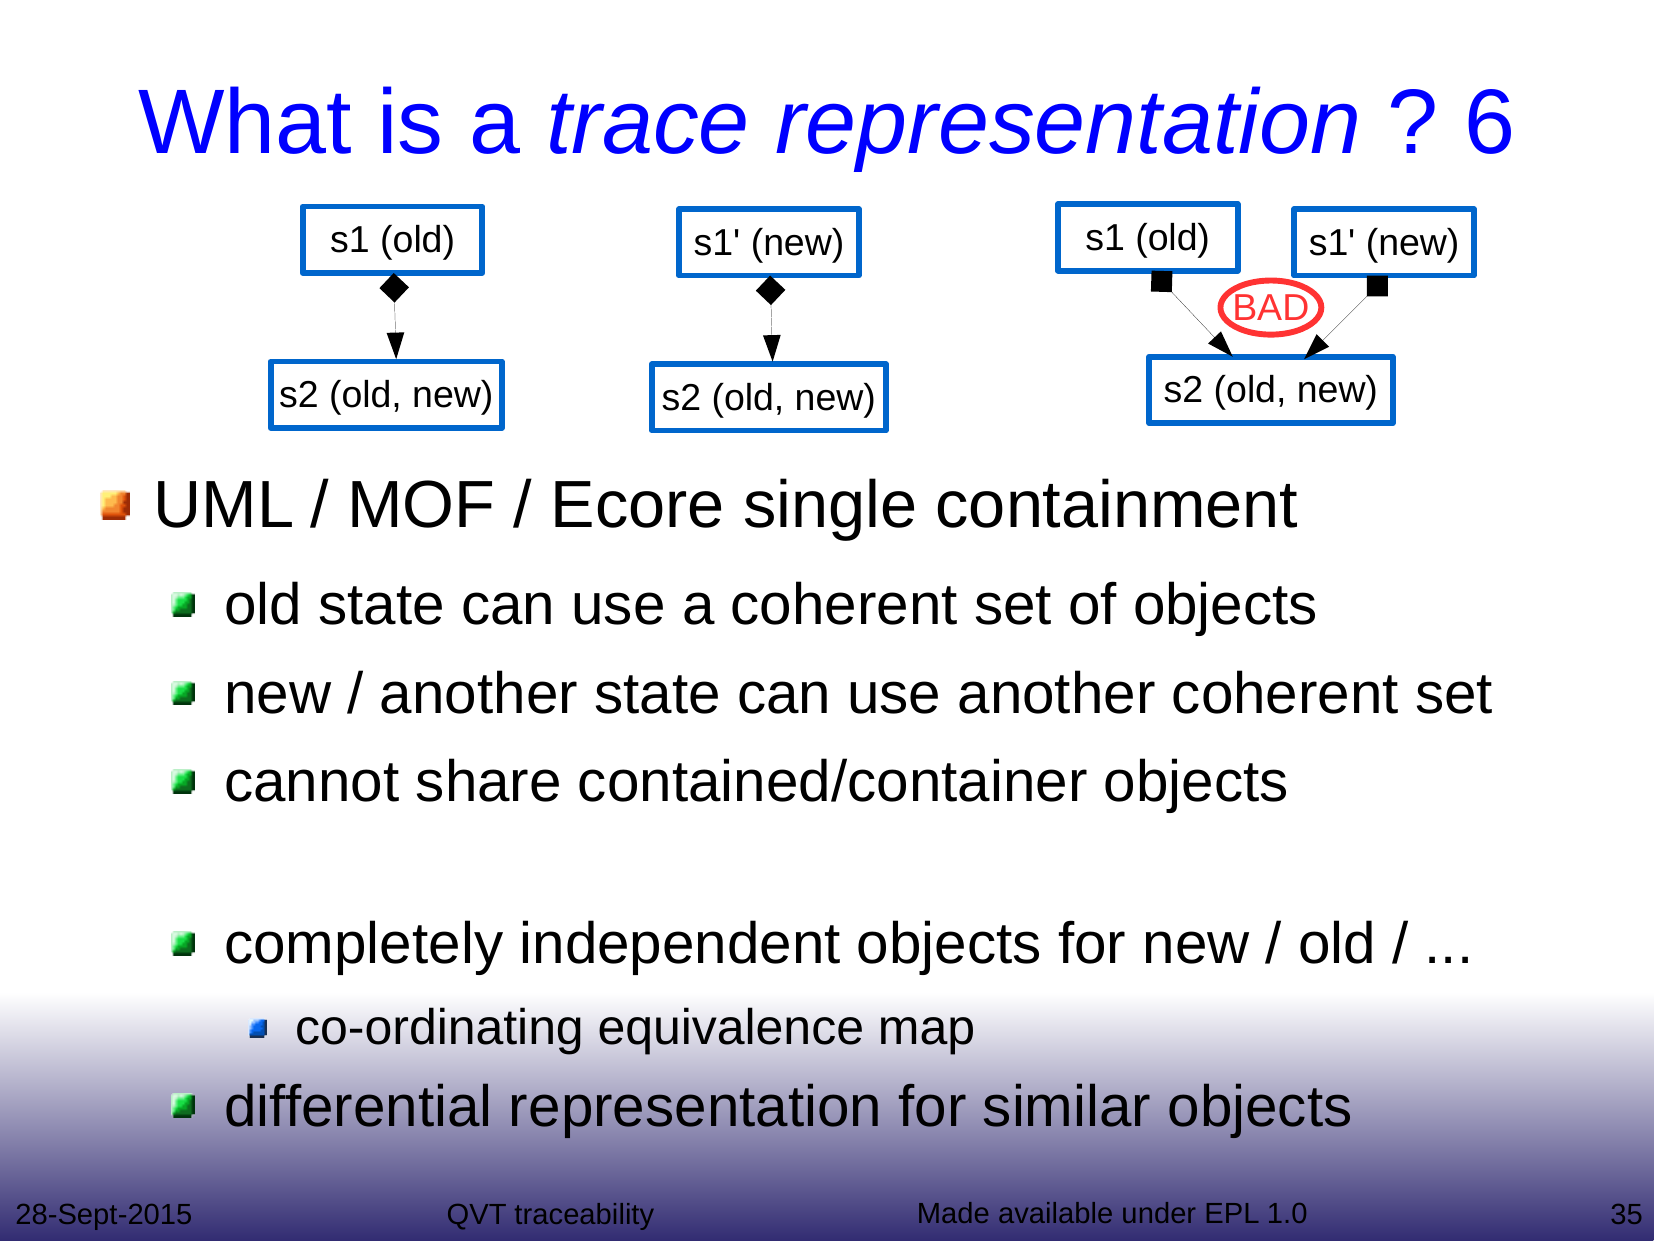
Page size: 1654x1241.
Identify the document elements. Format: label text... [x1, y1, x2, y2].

text_box BAD [1220, 280, 1322, 335]
text_box s1 (old) [1058, 204, 1238, 271]
title What is a trace representation ? 6 [82, 49, 1571, 195]
text_box s2 (old, new) [1149, 356, 1393, 424]
text_box s2 (old, new) [651, 364, 886, 431]
text_box s2 (old, new) [270, 361, 502, 428]
list UML / MOF / Ecore single containment old state can use a coherent set of objects new / another state can use another coherent set cannot share contained/container objects completely independent objects for new / old / ... co-ordinating equivalence map differential representation for similar objects [82, 467, 1571, 1138]
text_box s1' (new) [679, 209, 859, 276]
text_box s1' (new) [1294, 209, 1474, 276]
text_box s1 (old) [302, 206, 483, 273]
